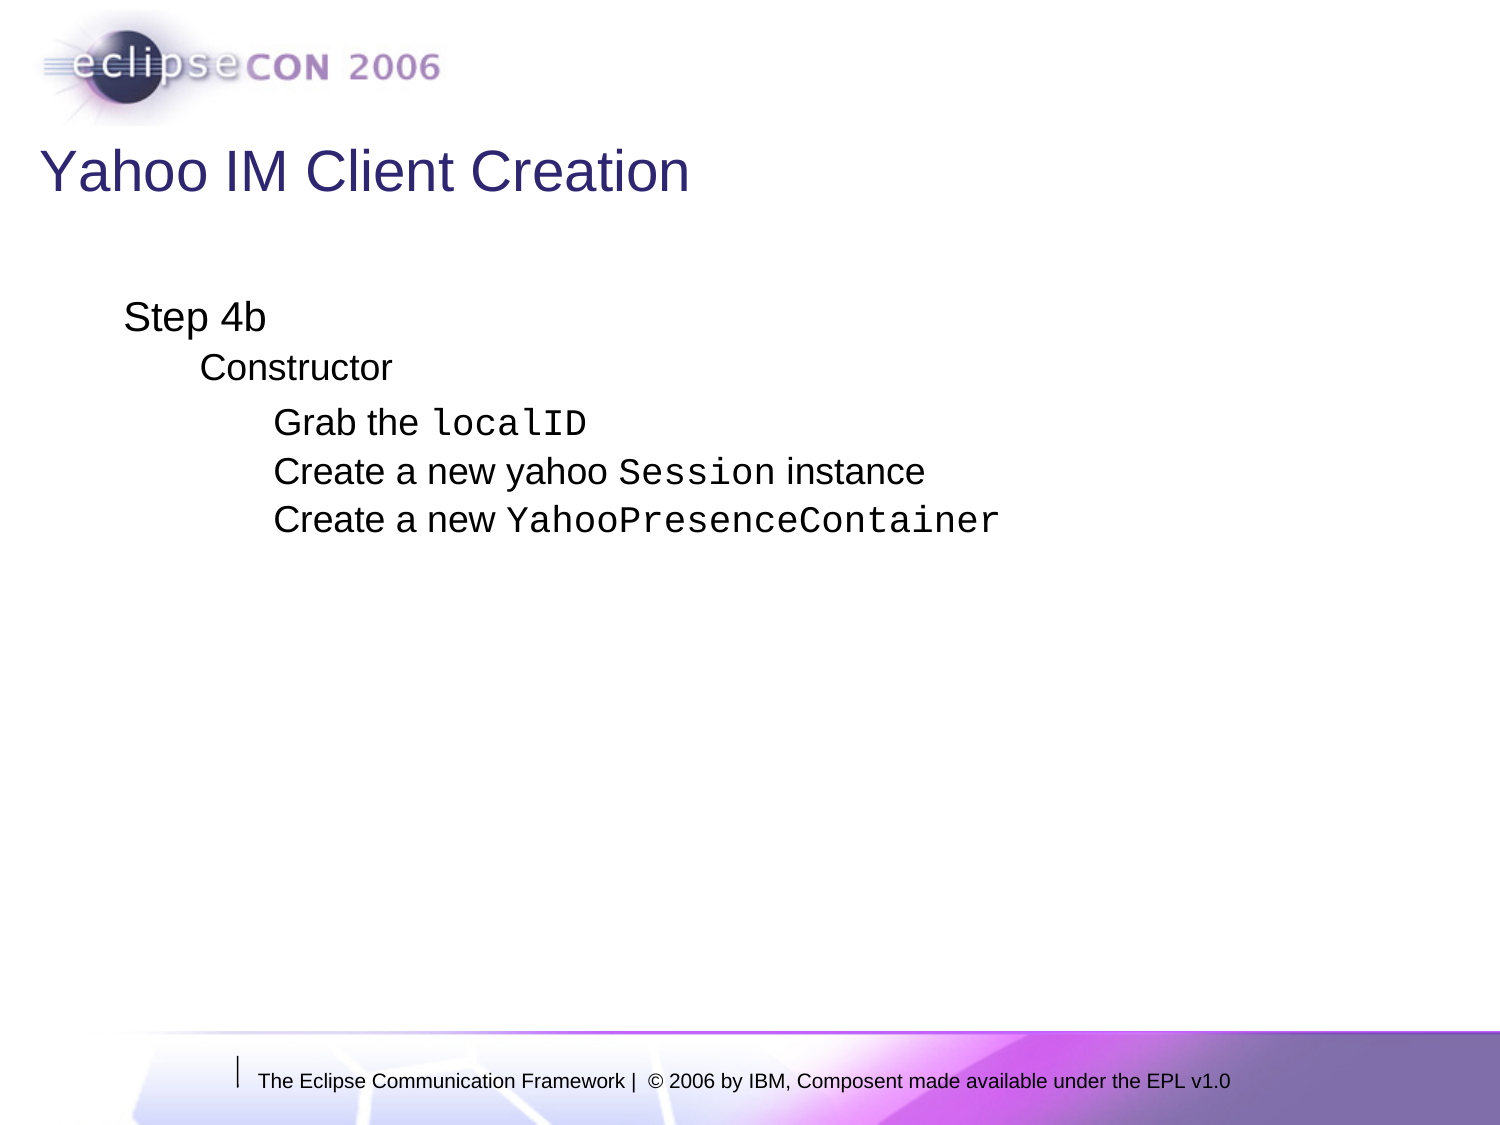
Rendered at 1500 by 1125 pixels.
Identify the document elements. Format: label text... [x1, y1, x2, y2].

picture [0, 1031, 1500, 1125]
list Step 4b Constructor Grab the localID Create a new yahoo Session instance Create a new YahooPresenceContainer [108, 291, 1378, 932]
picture [31, 10, 1040, 126]
title Yahoo IM Client Creation [25, 142, 1378, 225]
